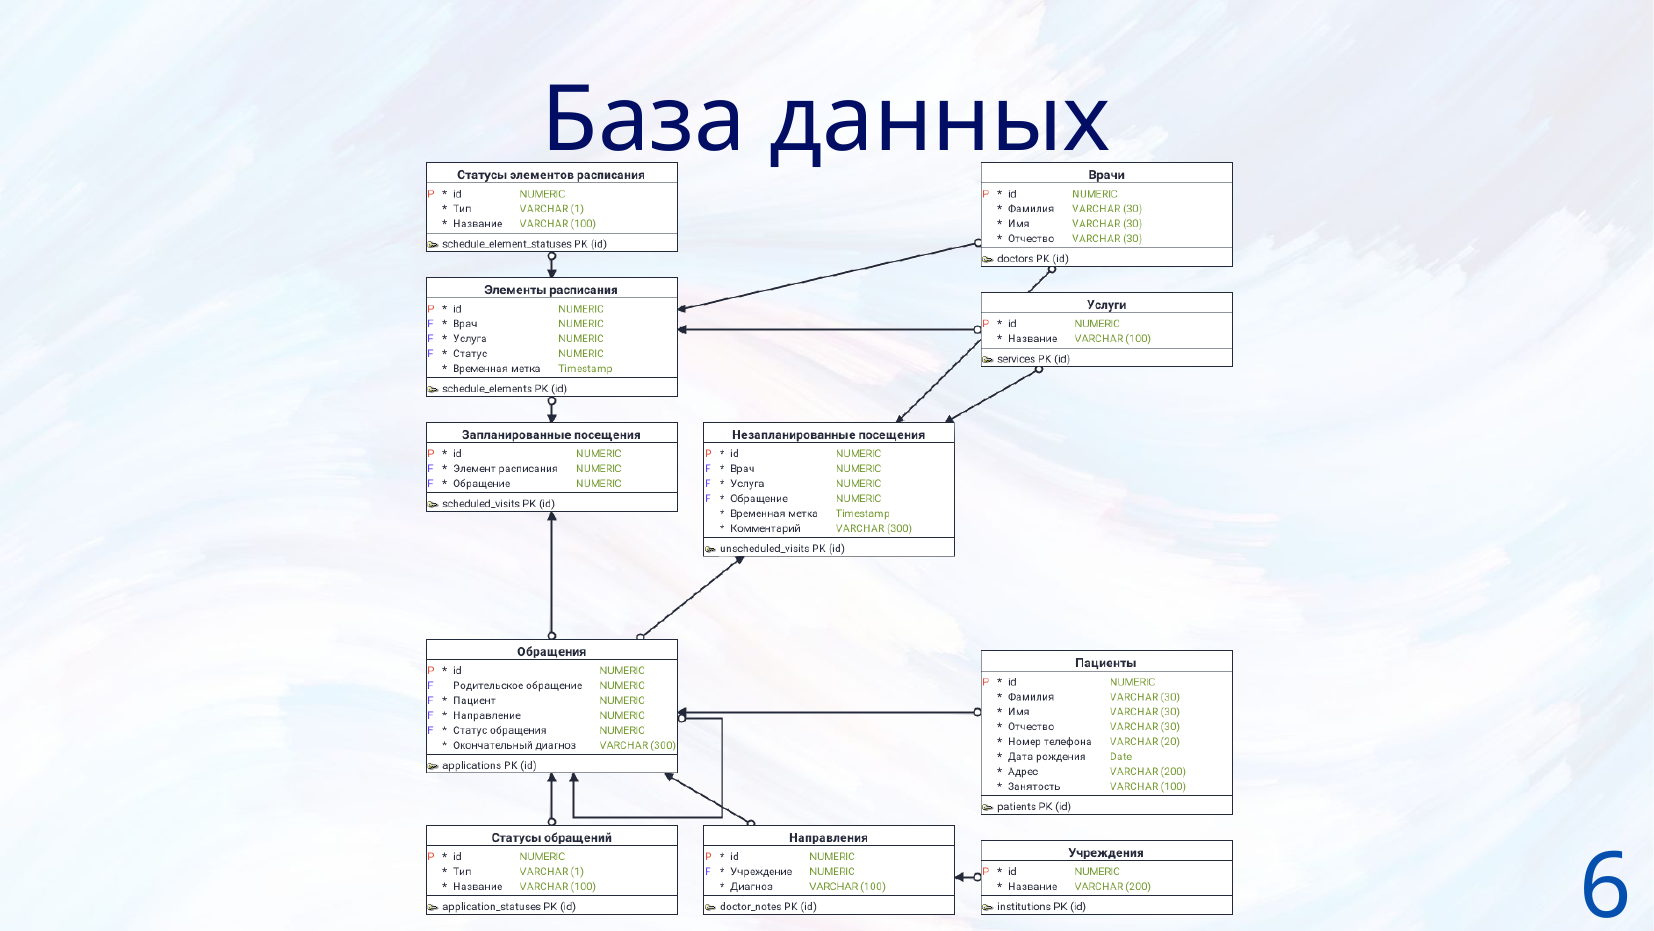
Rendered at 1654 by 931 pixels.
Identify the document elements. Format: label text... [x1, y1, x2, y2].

picture [0, 0, 1654, 931]
title База данных [82, 37, 1571, 193]
text_box 6 [1564, 812, 1654, 931]
